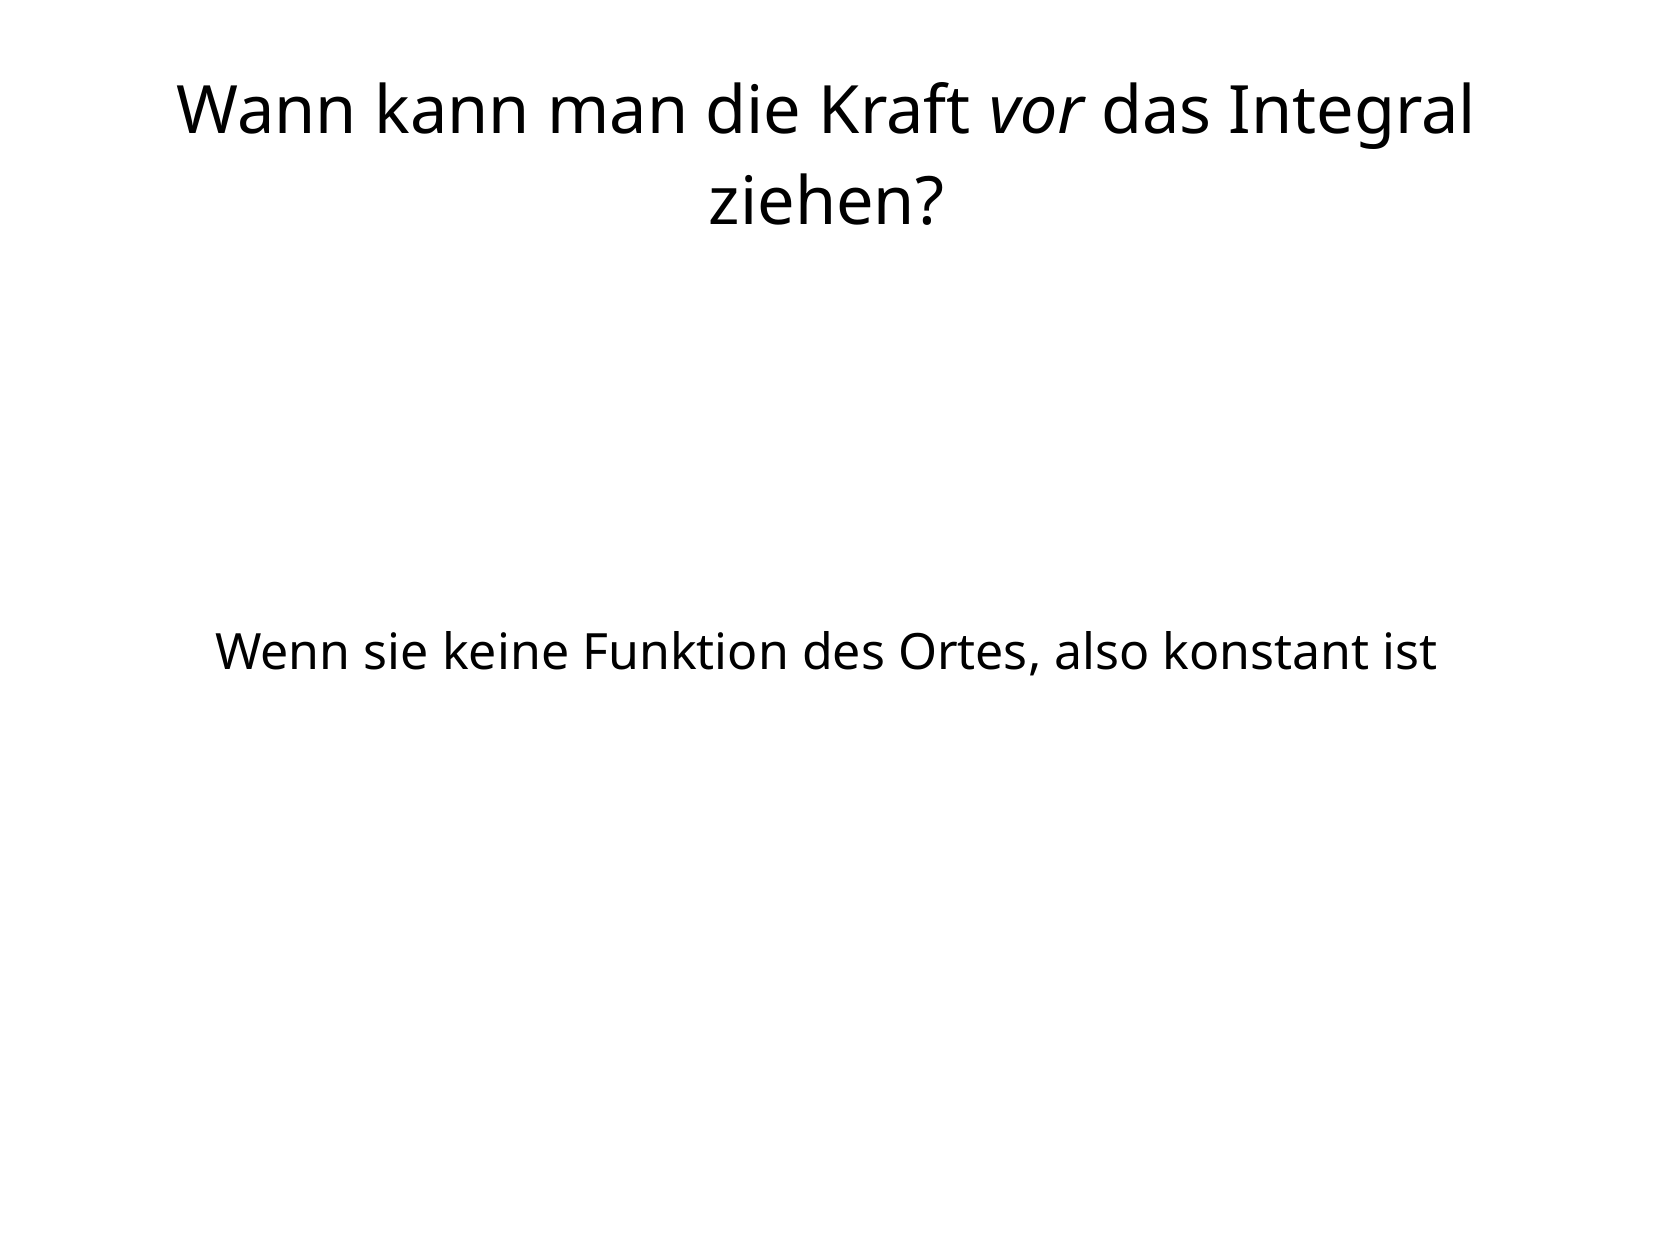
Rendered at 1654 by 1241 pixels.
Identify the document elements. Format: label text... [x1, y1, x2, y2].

title Wann kann man die Kraft vor das Integral ziehen? [82, 49, 1571, 257]
subtitle Wenn sie keine Funktion des Ortes, also konstant ist [82, 290, 1571, 1010]
